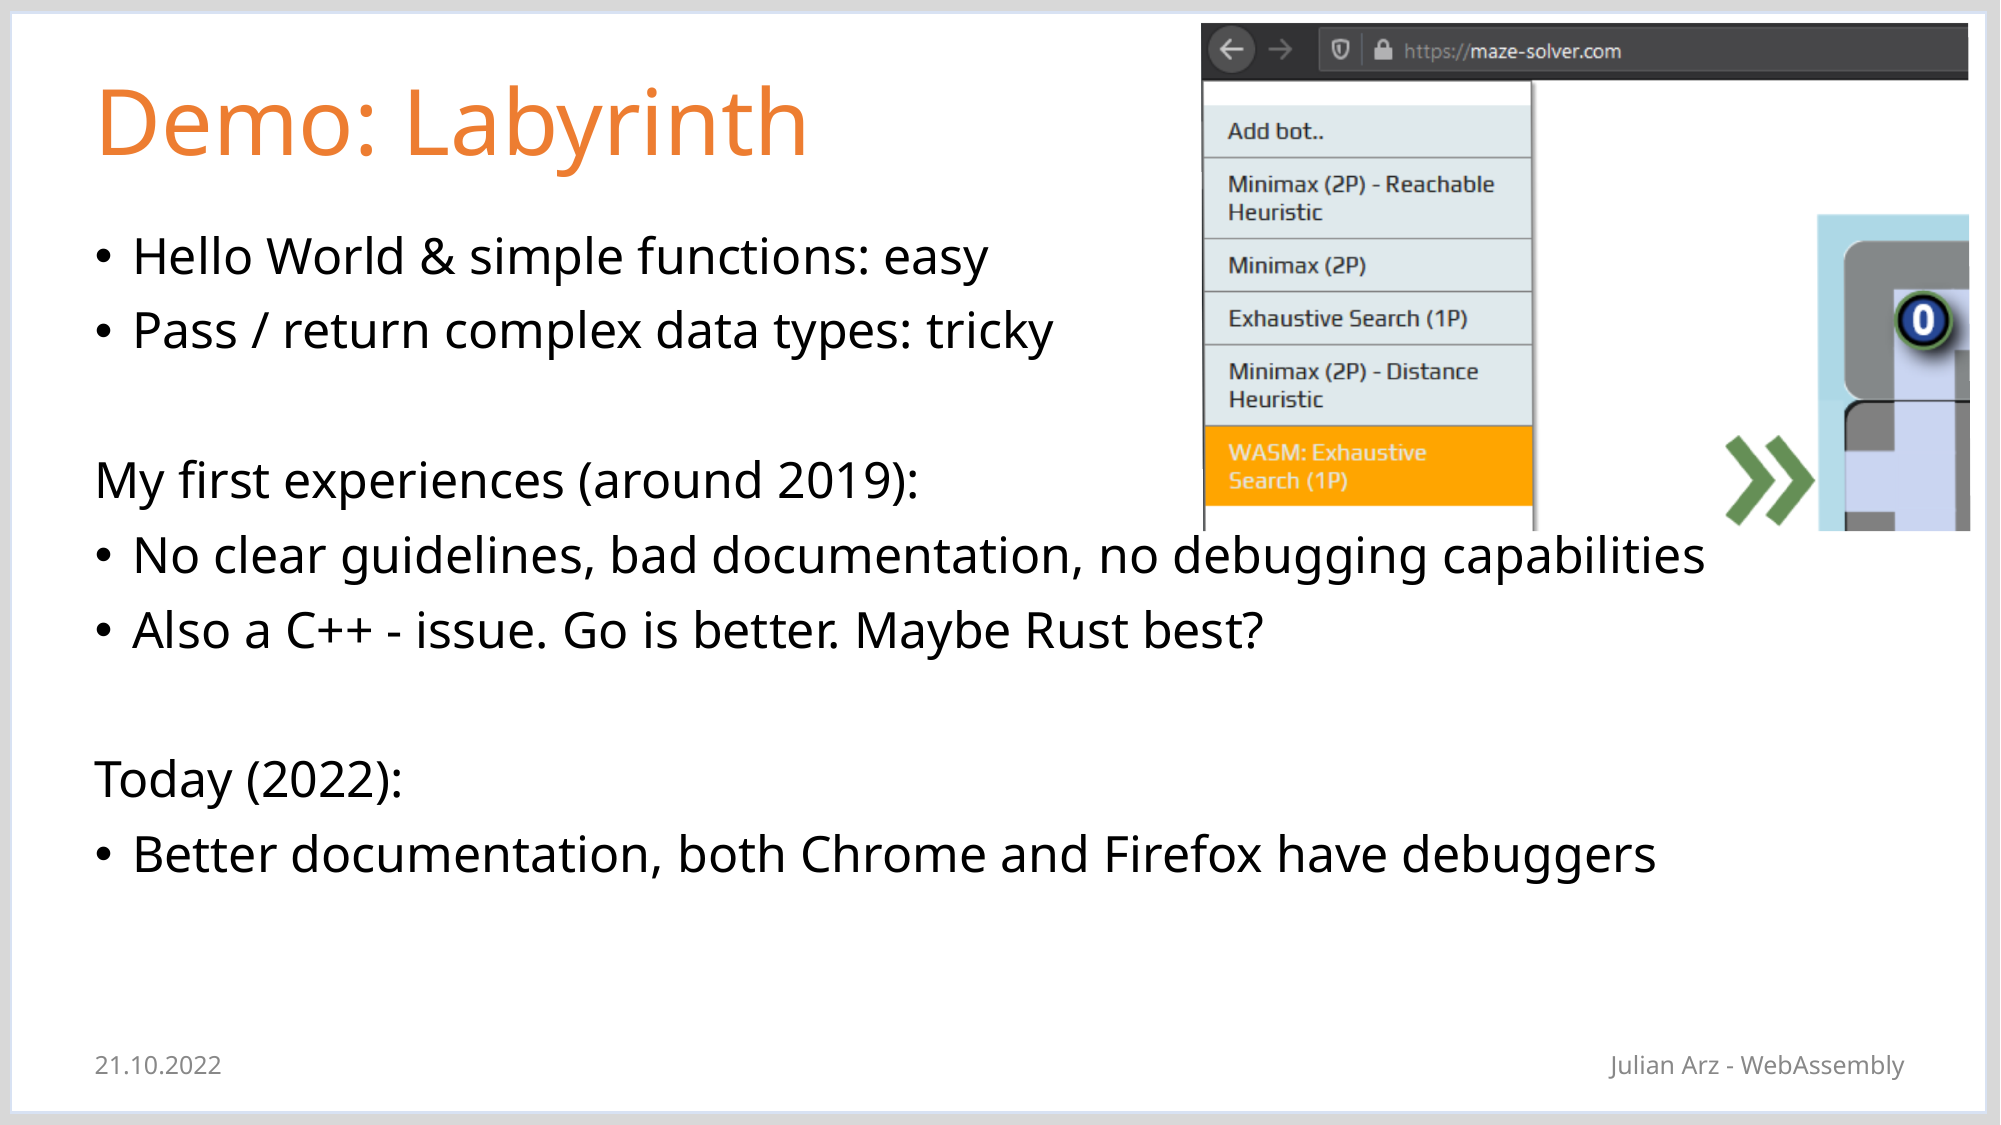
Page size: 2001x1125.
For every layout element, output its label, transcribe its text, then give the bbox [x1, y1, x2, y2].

list Hello World & simple functions: easy Pass / return complex data types: tricky My first experiences (around 2019): No clear guidelines, bad documentation, no debugging capabilities Also a C++ - issue. Go is better. Maybe Rust best? Today (2022): Better documentation, both Chrome and Firefox have debuggers [79, 223, 1921, 1014]
title Demo: Labyrinth [79, 59, 1200, 191]
slide_number 21.10.2022 [79, 1035, 530, 1096]
picture [1200, 22, 1971, 532]
footer Julian Arz - WebAssembly [546, 1035, 1921, 1096]
